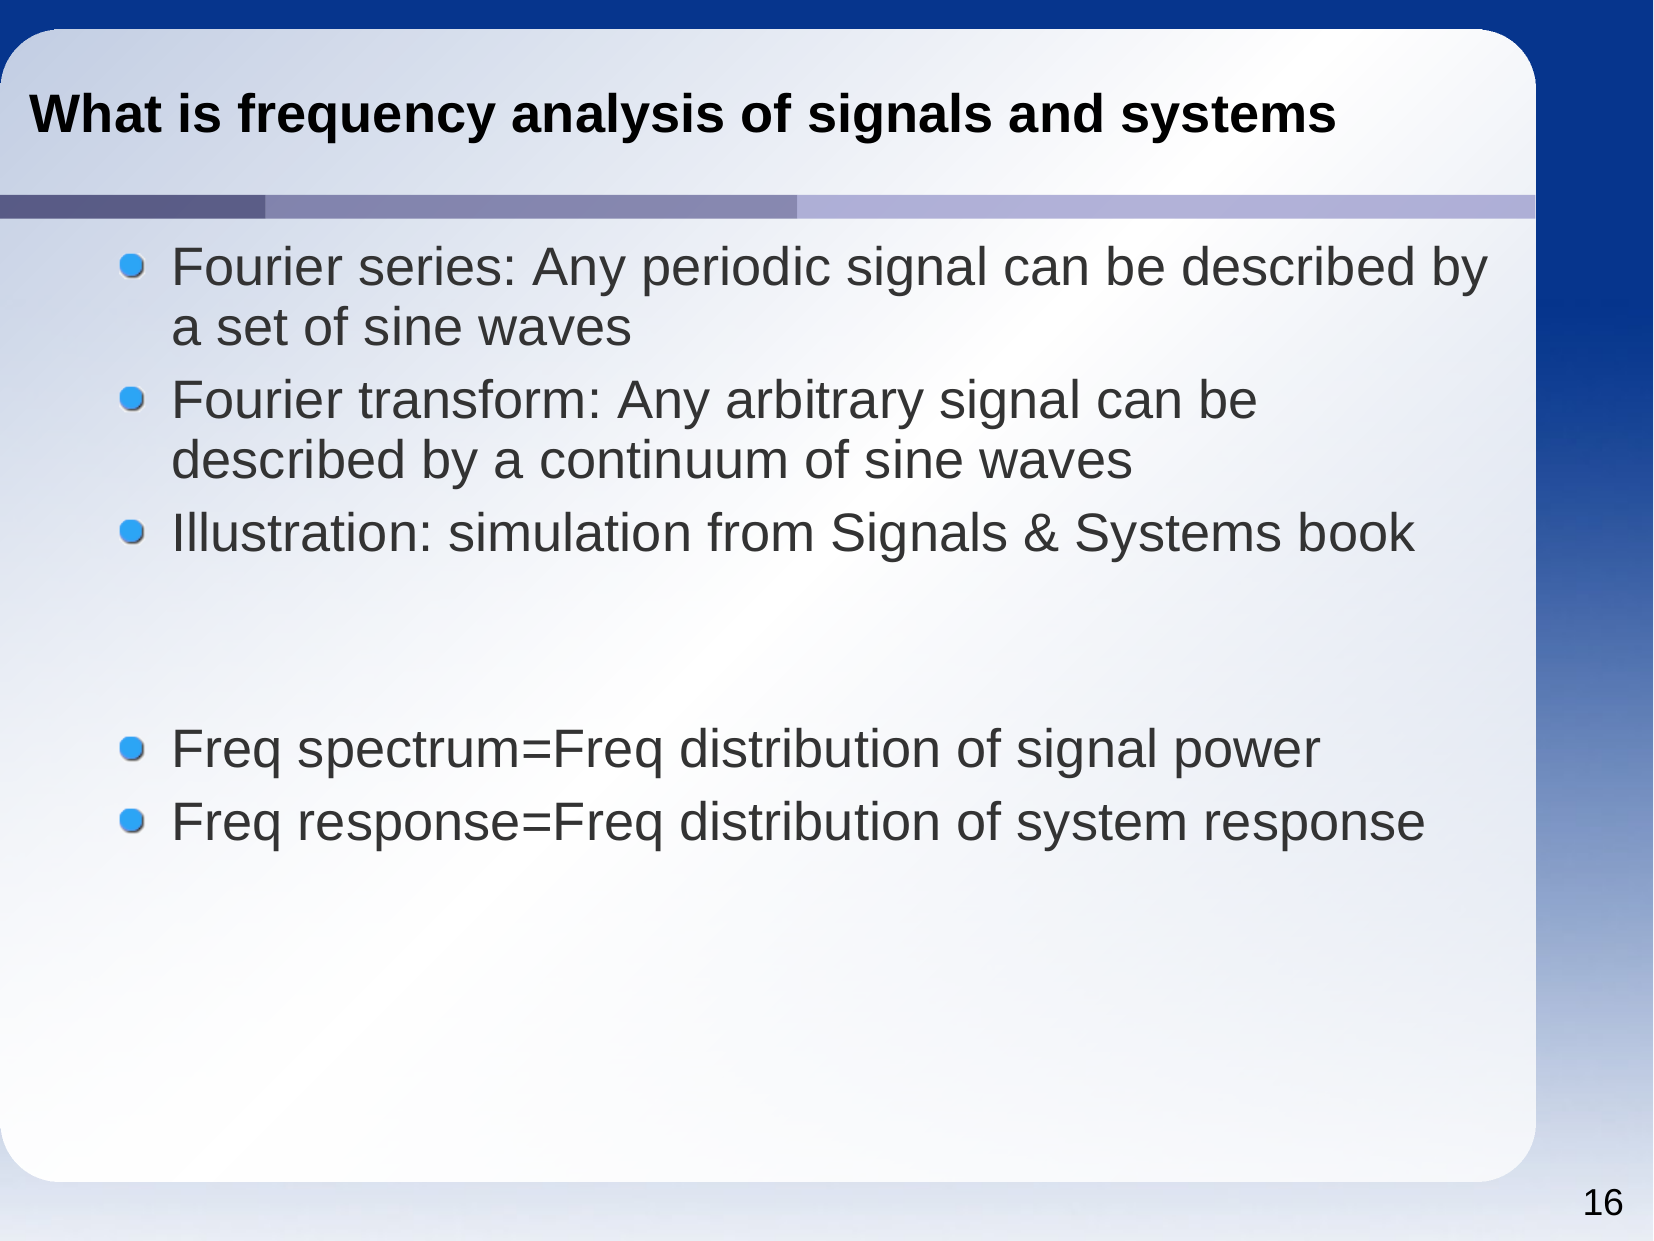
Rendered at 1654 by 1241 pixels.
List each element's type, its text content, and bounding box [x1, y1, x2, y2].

title What is frequency analysis of signals and systems [29, 49, 1506, 178]
picture [0, 0, 1654, 1241]
list Fourier series: Any periodic signal can be described by a set of sine waves Fourier transform: Any arbitrary signal can be described by a continuum of sine waves Illustration: simulation from Signals & Systems book Freq spectrum=Freq distribution of signal power Freq response=Freq distribution of system response [29, 236, 1506, 1152]
